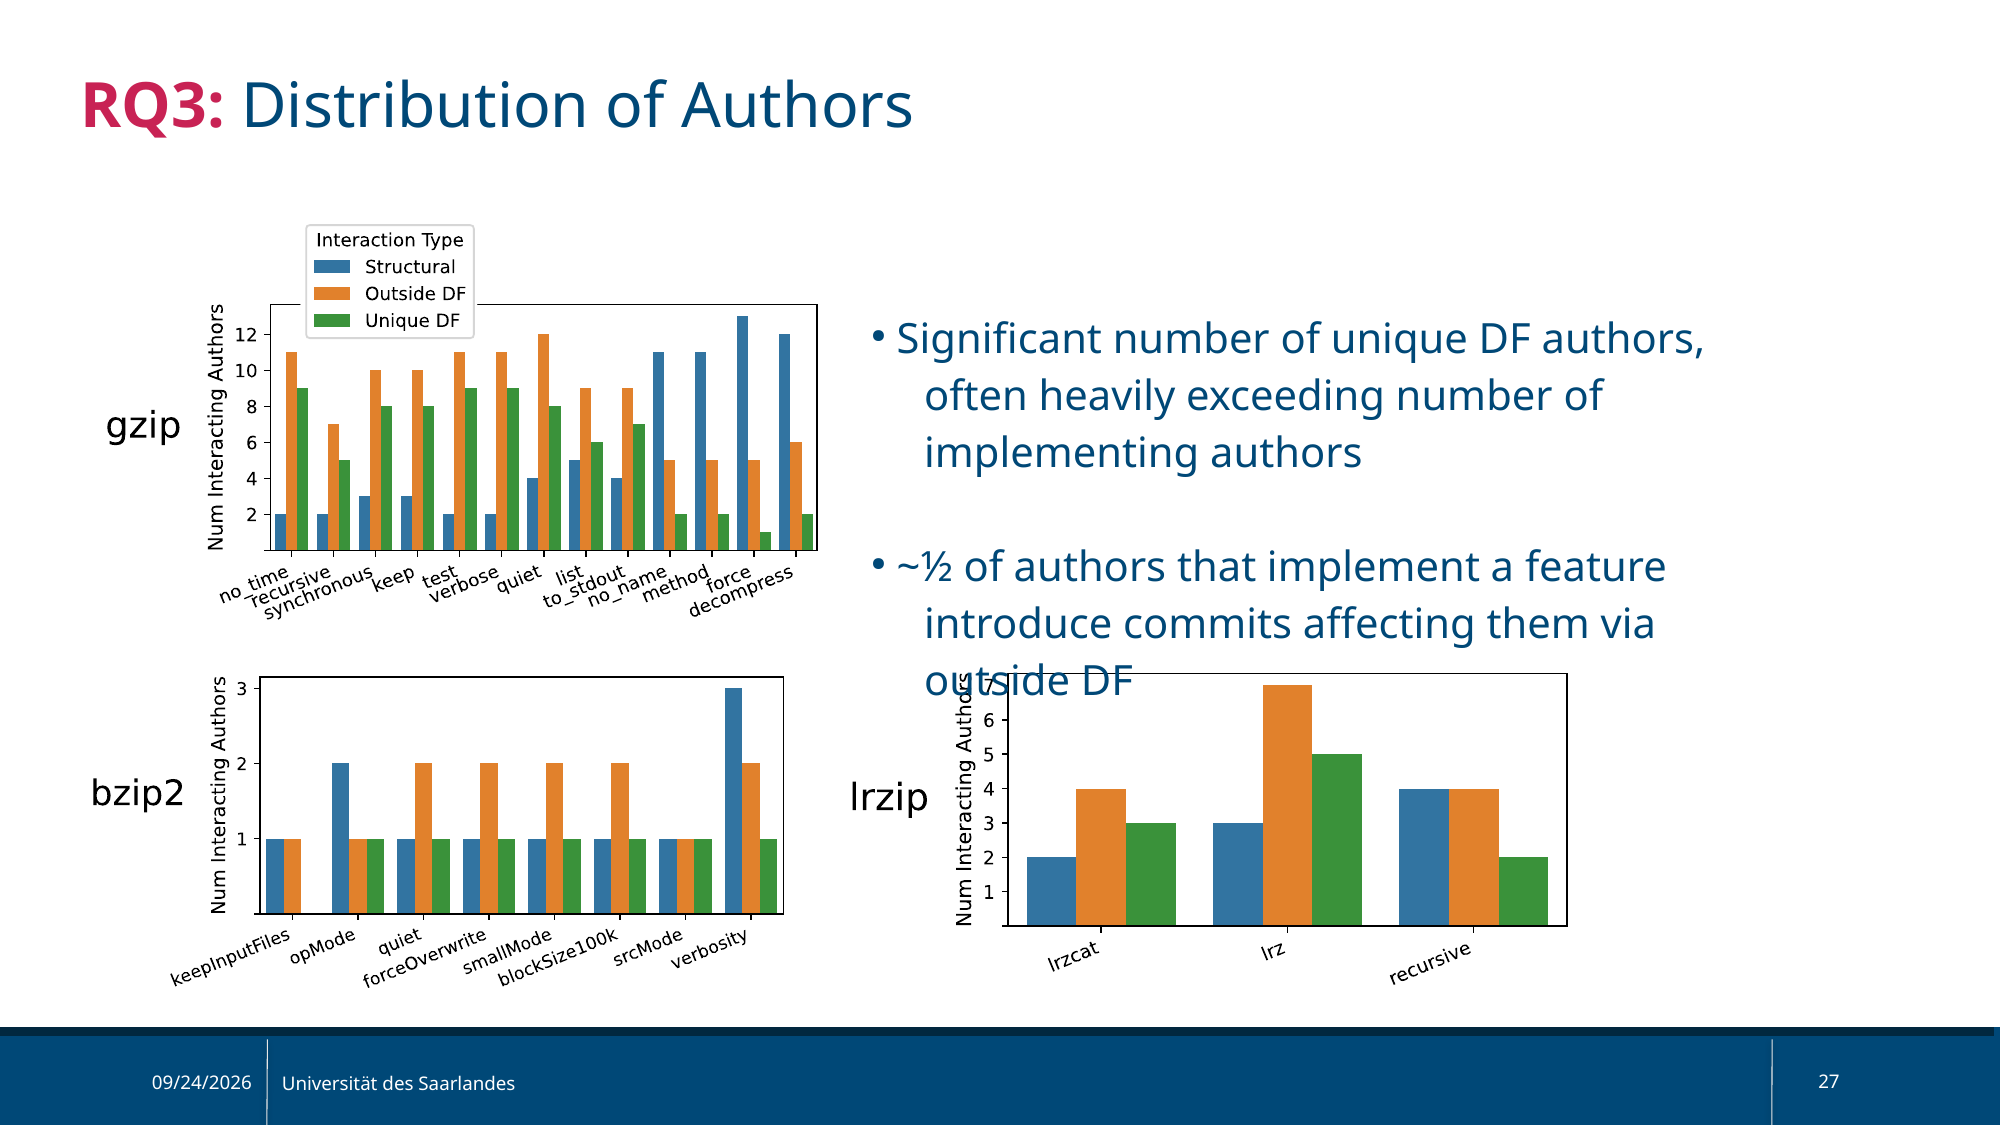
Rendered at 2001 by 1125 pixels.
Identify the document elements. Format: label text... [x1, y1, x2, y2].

text_box Significant number of unique DF authors, often heavily exceeding number of implementing authors ~½ of authors that implement a feature introduce commits affecting them via outside DF [856, 301, 1795, 753]
picture [840, 662, 1577, 1004]
list RQ3: Distribution of Authors [65, 57, 810, 170]
text_box 01/19/2024 [65, 1054, 266, 1113]
picture [100, 224, 836, 623]
picture [76, 651, 812, 998]
text_box Universität des Saarlandes [266, 1052, 1741, 1113]
list <number> [65, 57, 775, 111]
list 01/19/2024 [810, 57, 1521, 170]
text_box <number> [1803, 1052, 2000, 1113]
